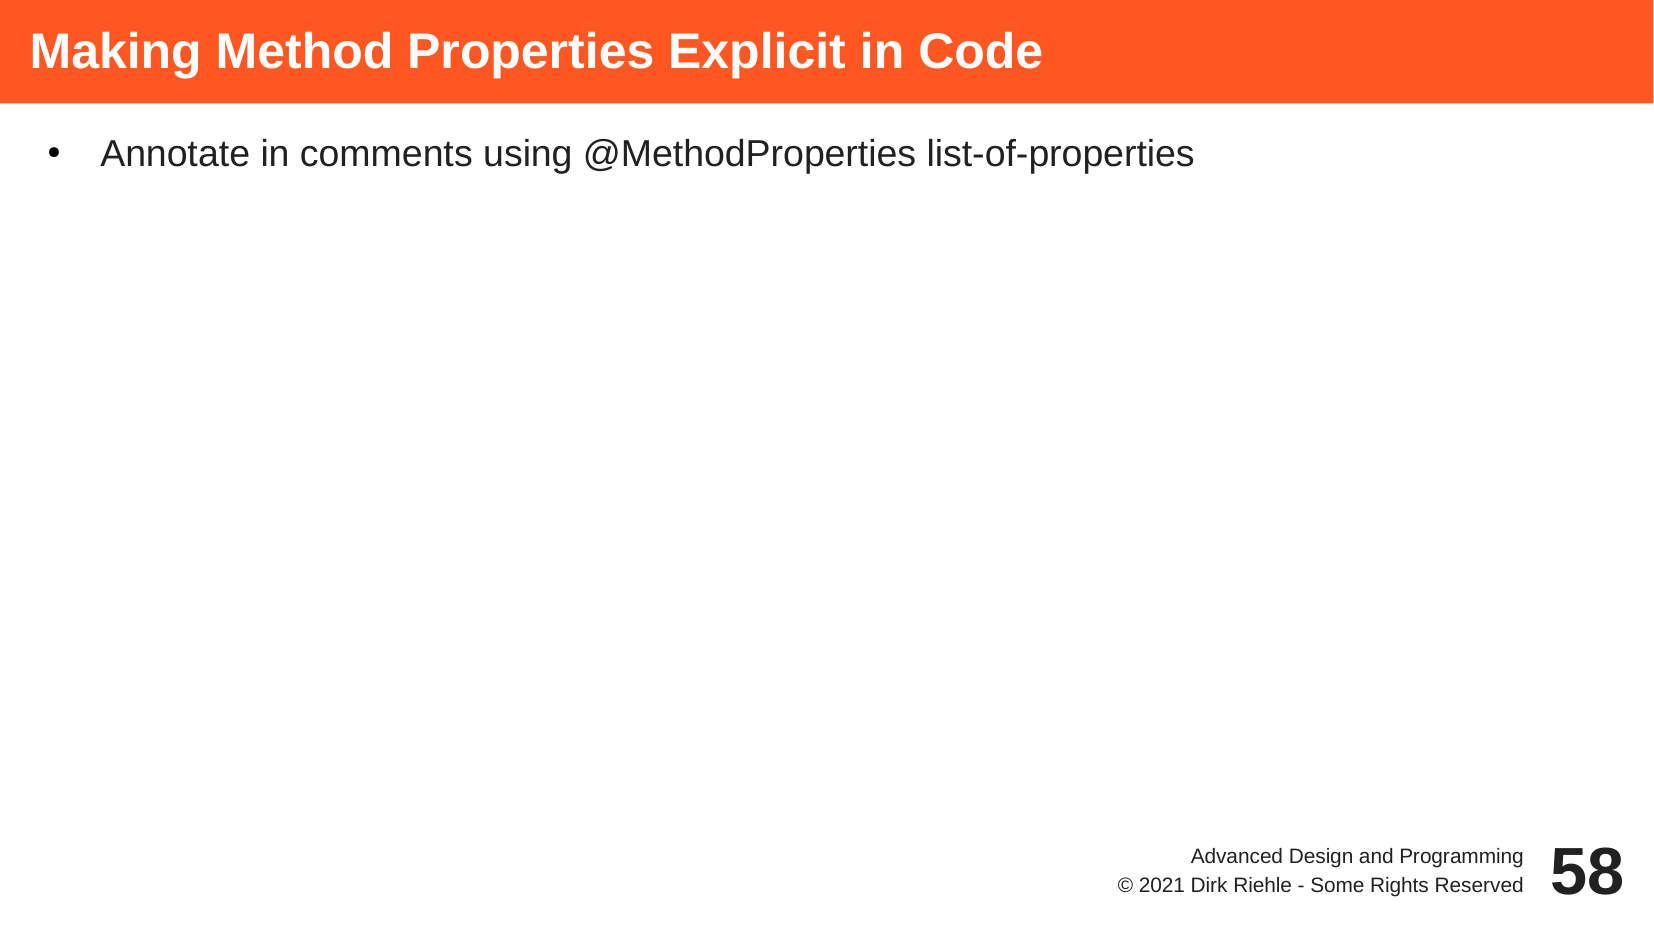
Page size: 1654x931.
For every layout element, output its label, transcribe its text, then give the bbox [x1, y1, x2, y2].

title Making Method Properties Explicit in Code [0, 0, 1654, 104]
list Annotate in comments using @MethodProperties list-of-properties [29, 132, 1625, 813]
